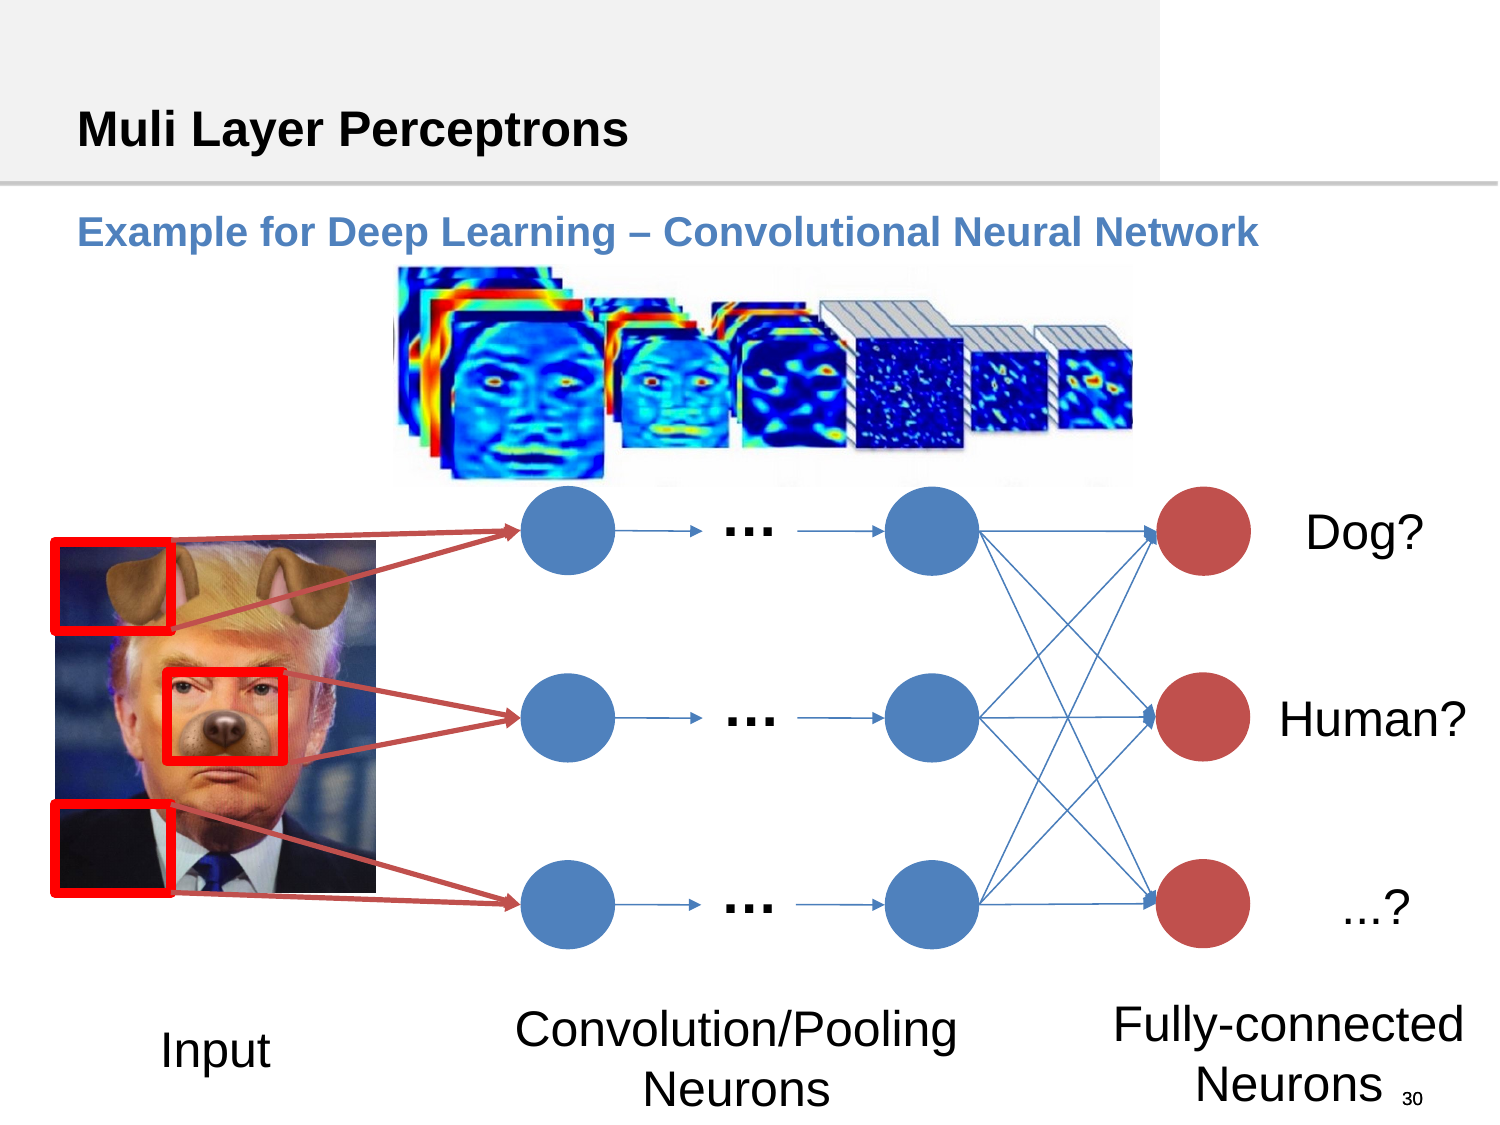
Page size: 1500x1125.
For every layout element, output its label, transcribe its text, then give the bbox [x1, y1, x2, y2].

text_box [520, 860, 616, 950]
text_box … [702, 470, 798, 556]
text_box Example for Deep Learning – Convolutional Neural Network [76, 200, 1424, 259]
text_box [520, 673, 616, 763]
text_box [520, 485, 616, 576]
text_box [884, 860, 980, 950]
text_box … [702, 847, 798, 933]
picture [60, 809, 166, 888]
text_box Human? [1258, 686, 1488, 747]
text_box ...? [1261, 874, 1491, 935]
text_box Muli Layer Perceptrons [76, 39, 1042, 157]
picture [393, 264, 1133, 488]
picture [172, 677, 278, 756]
picture [60, 547, 166, 626]
text_box Dog? [1278, 500, 1452, 561]
text_box Input [129, 1017, 302, 1079]
text_box Convolution/Pooling Neurons [490, 996, 983, 1117]
text_box [1156, 486, 1251, 576]
text_box [884, 673, 980, 763]
text_box [884, 486, 980, 576]
picture [176, 809, 376, 894]
text_box Fully-connected Neurons [1090, 991, 1488, 1112]
text_box … [704, 661, 800, 746]
picture [55, 575, 376, 860]
text_box [1155, 672, 1251, 762]
picture [176, 540, 376, 624]
text_box [1155, 859, 1251, 949]
